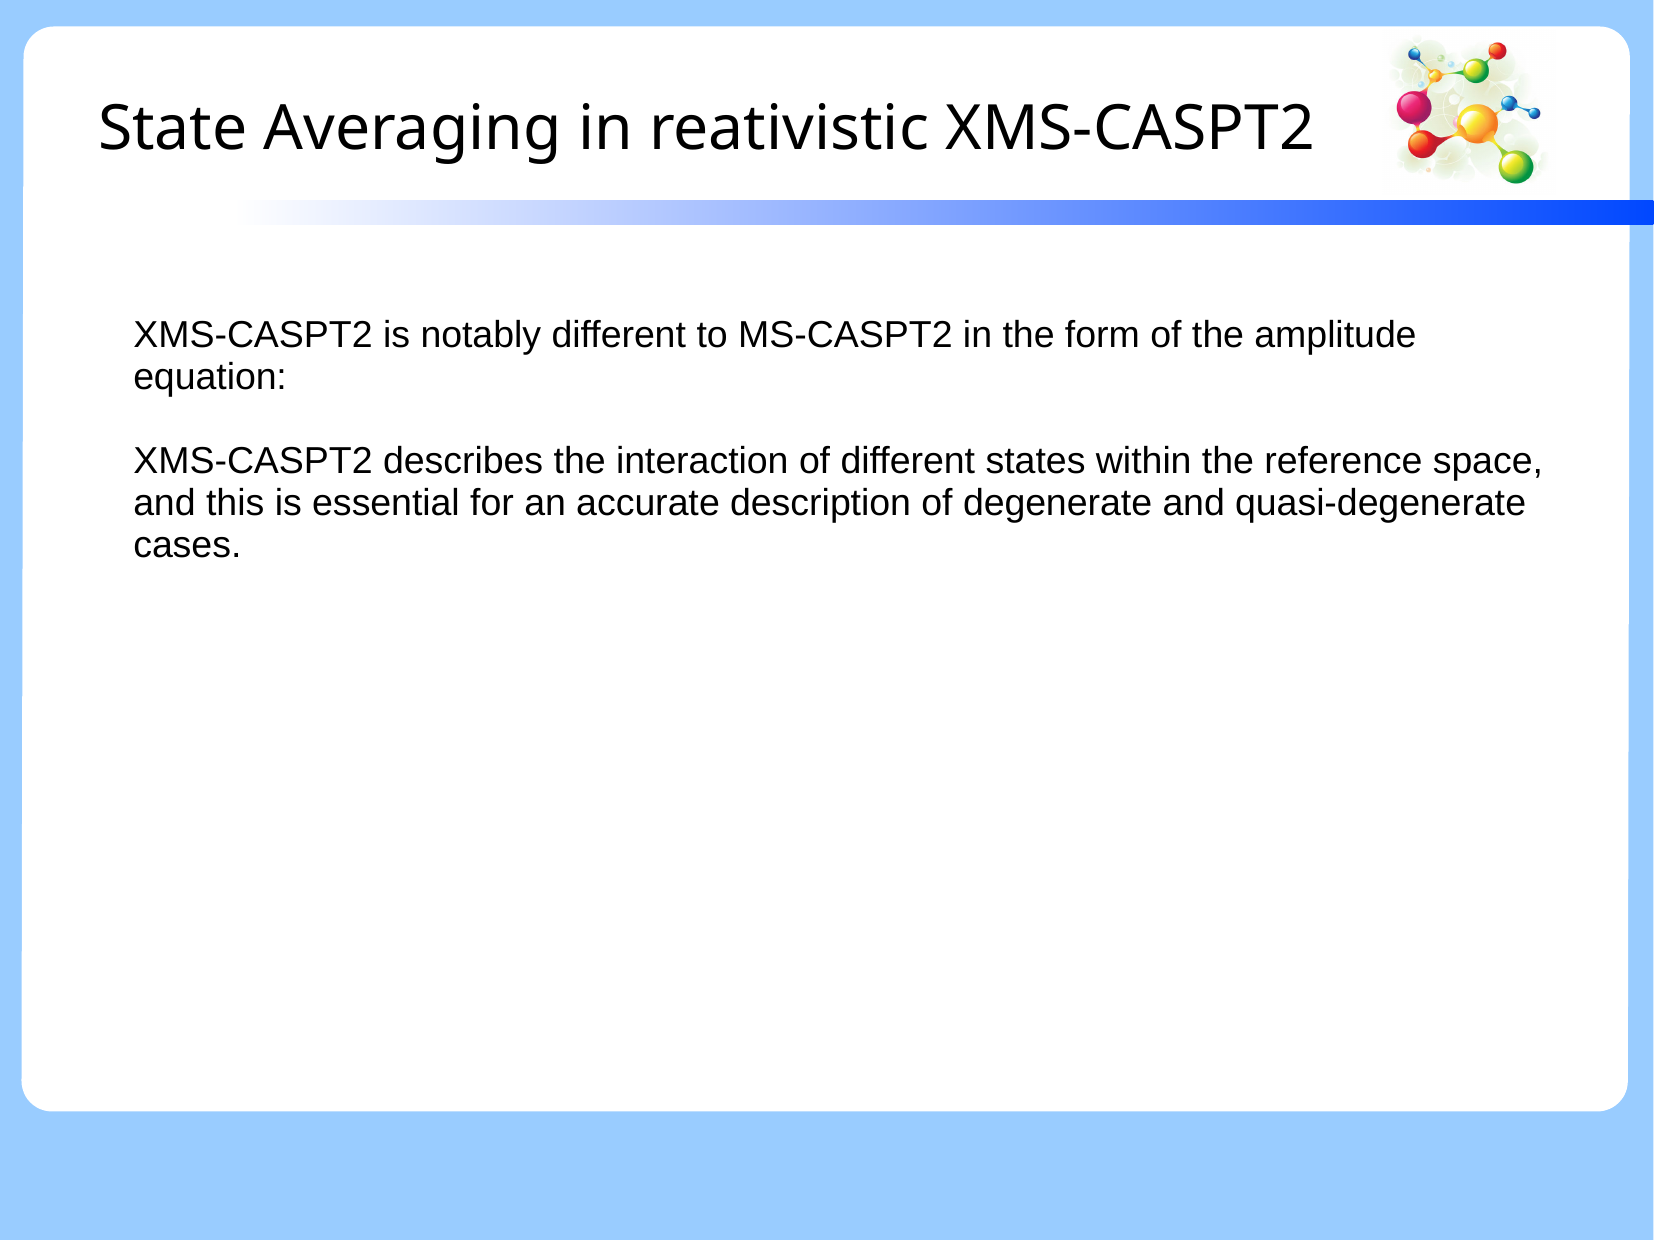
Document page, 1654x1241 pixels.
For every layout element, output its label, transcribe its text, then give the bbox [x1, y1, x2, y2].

text_box XMS-CASPT2 is notably different to MS-CASPT2 in the form of the amplitude equation: XMS-CASPT2 describes the interaction of different states within the reference space, and this is essential for an accurate description of degenerate and quasi-degenerate cases. [118, 305, 1592, 699]
title State Averaging in reativistic XMS-CASPT2 [82, 49, 1332, 201]
picture [1382, 29, 1556, 195]
